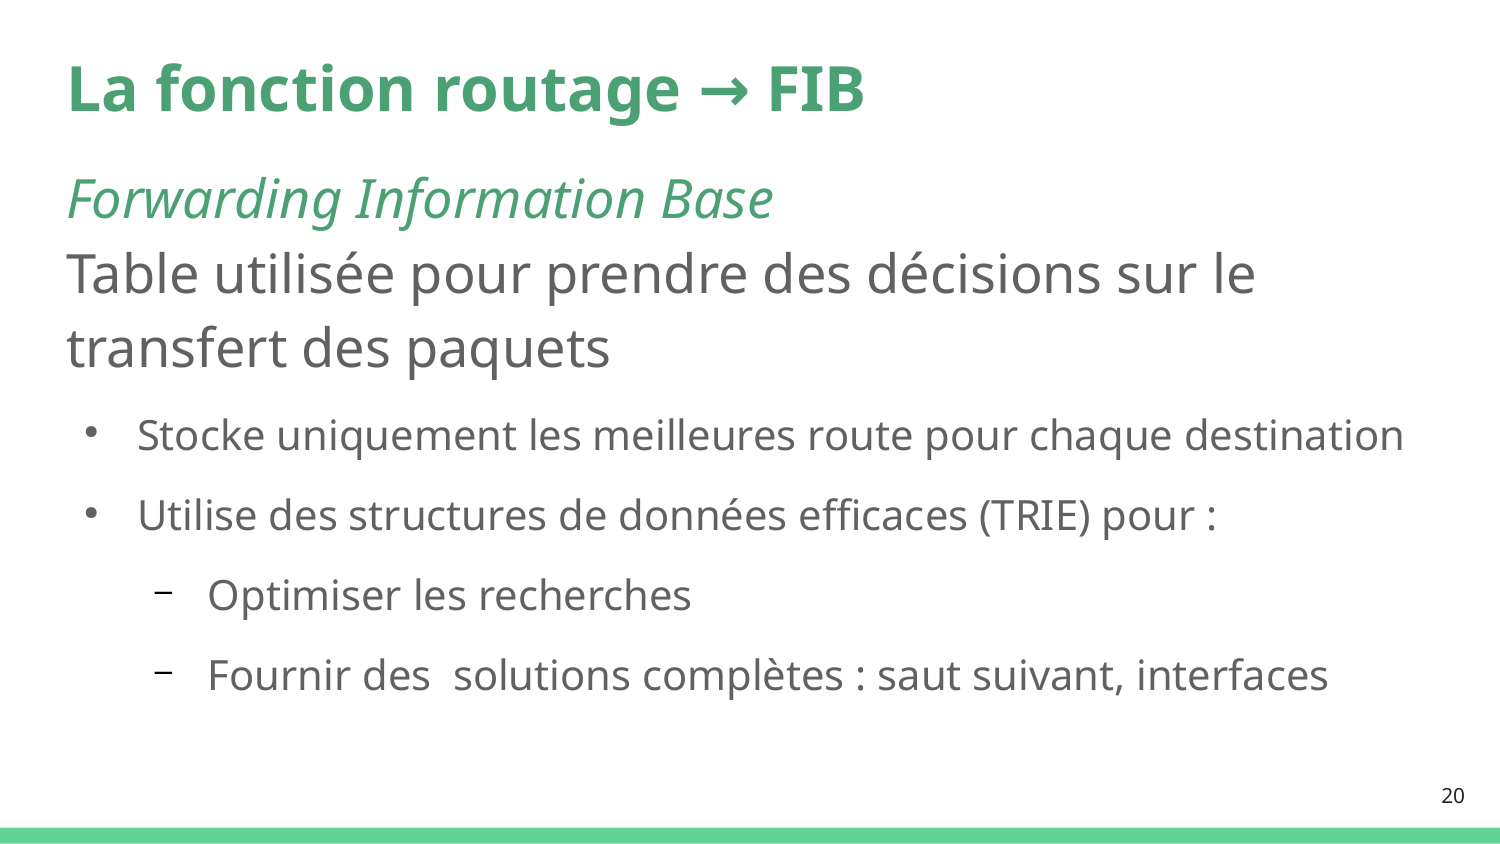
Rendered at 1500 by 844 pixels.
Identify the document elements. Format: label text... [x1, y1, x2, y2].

slide_number <numéro> [1389, 764, 1480, 830]
list Forwarding Information Base Table utilisée pour prendre des décisions sur le transfert des paquets Stocke uniquement les meilleures route pour chaque destination Utilise des structures de données efficaces (TRIE) pour : Optimiser les recherches Fournir des solutions complètes : saut suivant, interfaces [51, 139, 1449, 801]
title La fonction routage → FIB [51, 23, 1449, 117]
